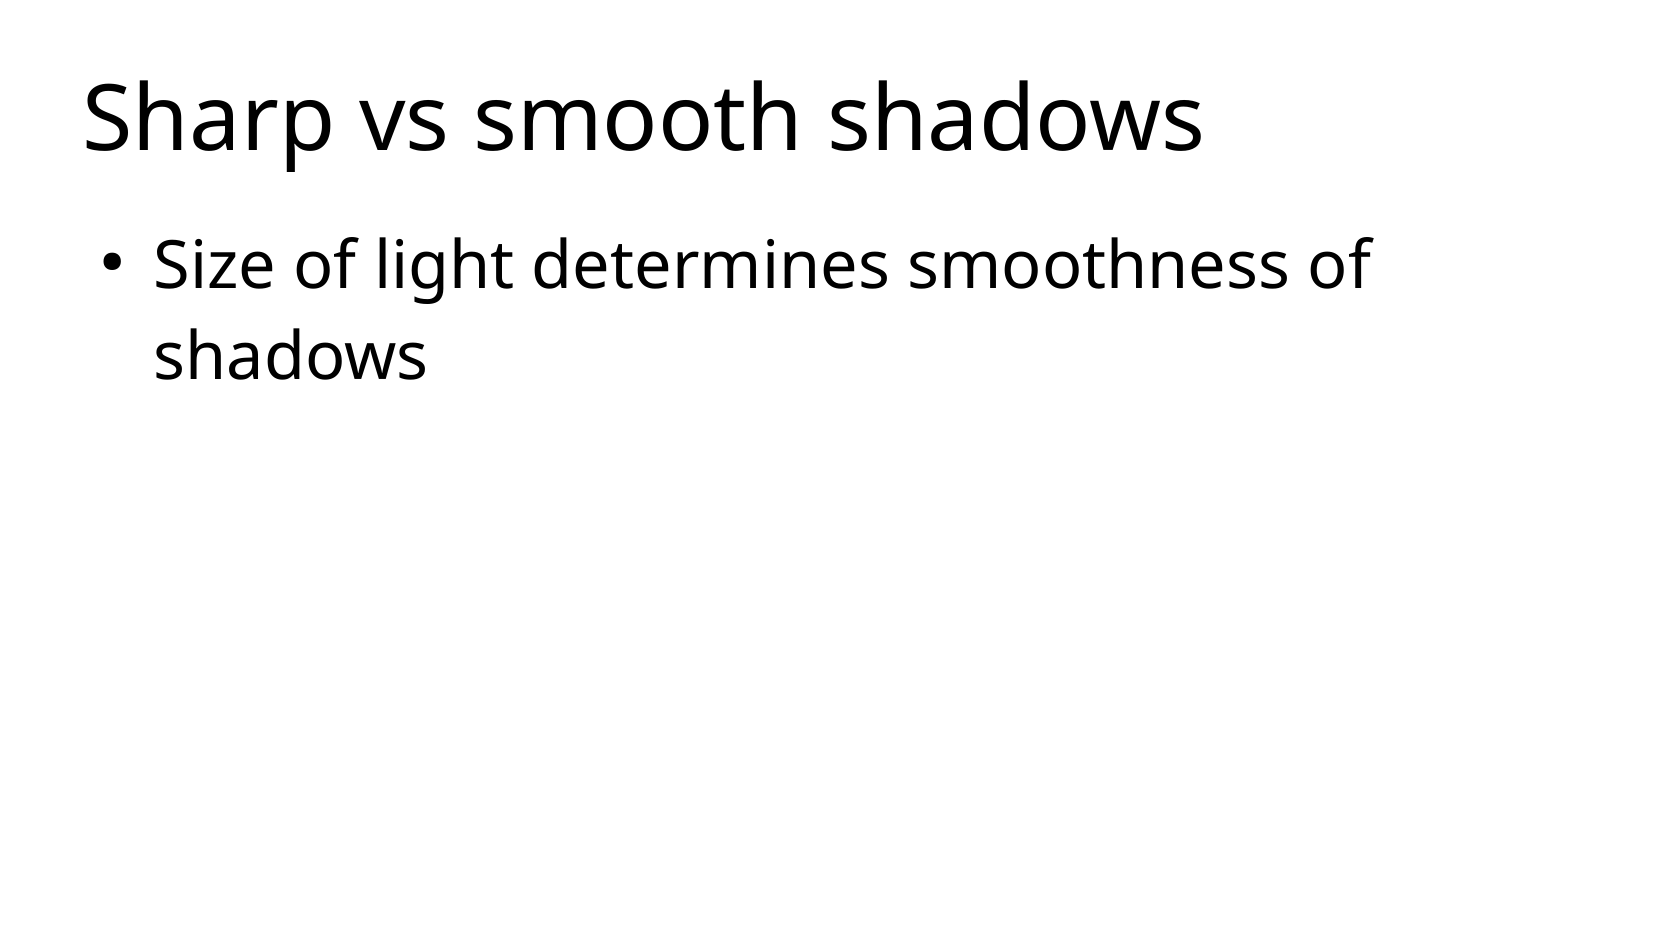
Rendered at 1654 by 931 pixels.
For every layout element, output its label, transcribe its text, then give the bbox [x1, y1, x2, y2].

title Sharp vs smooth shadows [82, 37, 1571, 193]
list Size of light determines smoothness of shadows [82, 217, 1571, 758]
